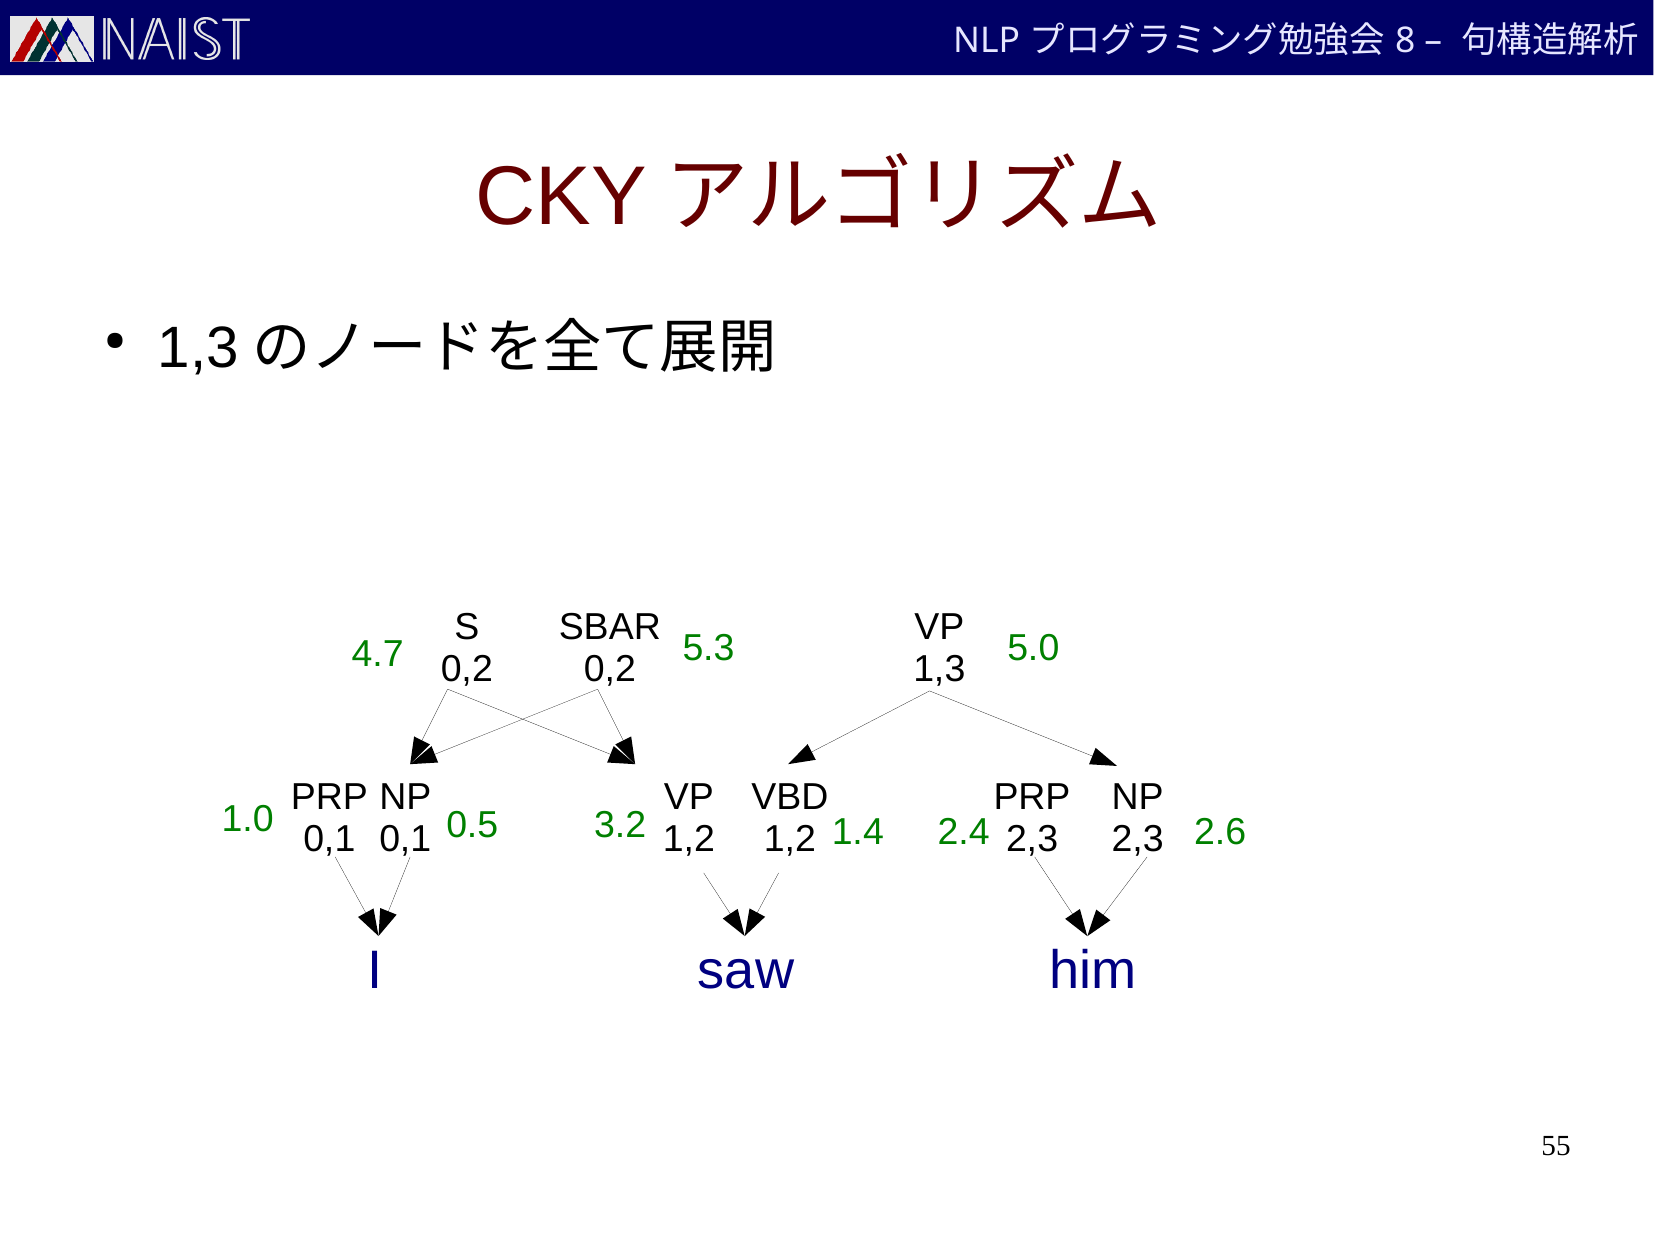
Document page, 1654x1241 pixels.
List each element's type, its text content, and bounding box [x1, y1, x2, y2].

text_box 1.4 [817, 803, 899, 861]
text_box PRP 2,3 [978, 768, 1086, 868]
text_box 4.7 [336, 624, 419, 682]
text_box PRP 0,1 [276, 768, 364, 868]
text_box 0.5 [431, 796, 514, 853]
text_box 1.0 [206, 790, 289, 847]
text_box VP 1,3 [919, 692, 944, 698]
text_box 3.2 [579, 795, 662, 853]
text_box S 0,2 [426, 598, 508, 698]
list 1,3のノードを全て展開 [86, 300, 1576, 366]
text_box VP 1,3 [898, 598, 981, 698]
picture [102, 17, 251, 60]
title CKYアルゴリズム [75, 92, 1564, 285]
text_box 5.3 [667, 618, 750, 676]
picture [10, 16, 94, 62]
text_box 2.6 [1179, 803, 1262, 861]
text_box NP 2,3 [1096, 768, 1179, 868]
text_box VBD 1,2 [736, 768, 844, 868]
text_box S 0,2 [444, 690, 466, 698]
text_box SBAR 0,2 [579, 690, 601, 698]
text_box I saw him [352, 931, 1152, 1008]
text_box SBAR 0,2 [544, 598, 676, 698]
text_box 2.4 [922, 803, 1005, 861]
text_box VP 1,2 [648, 768, 730, 868]
text_box NP 0,1 [364, 768, 447, 868]
text_box 5.0 [992, 618, 1075, 676]
